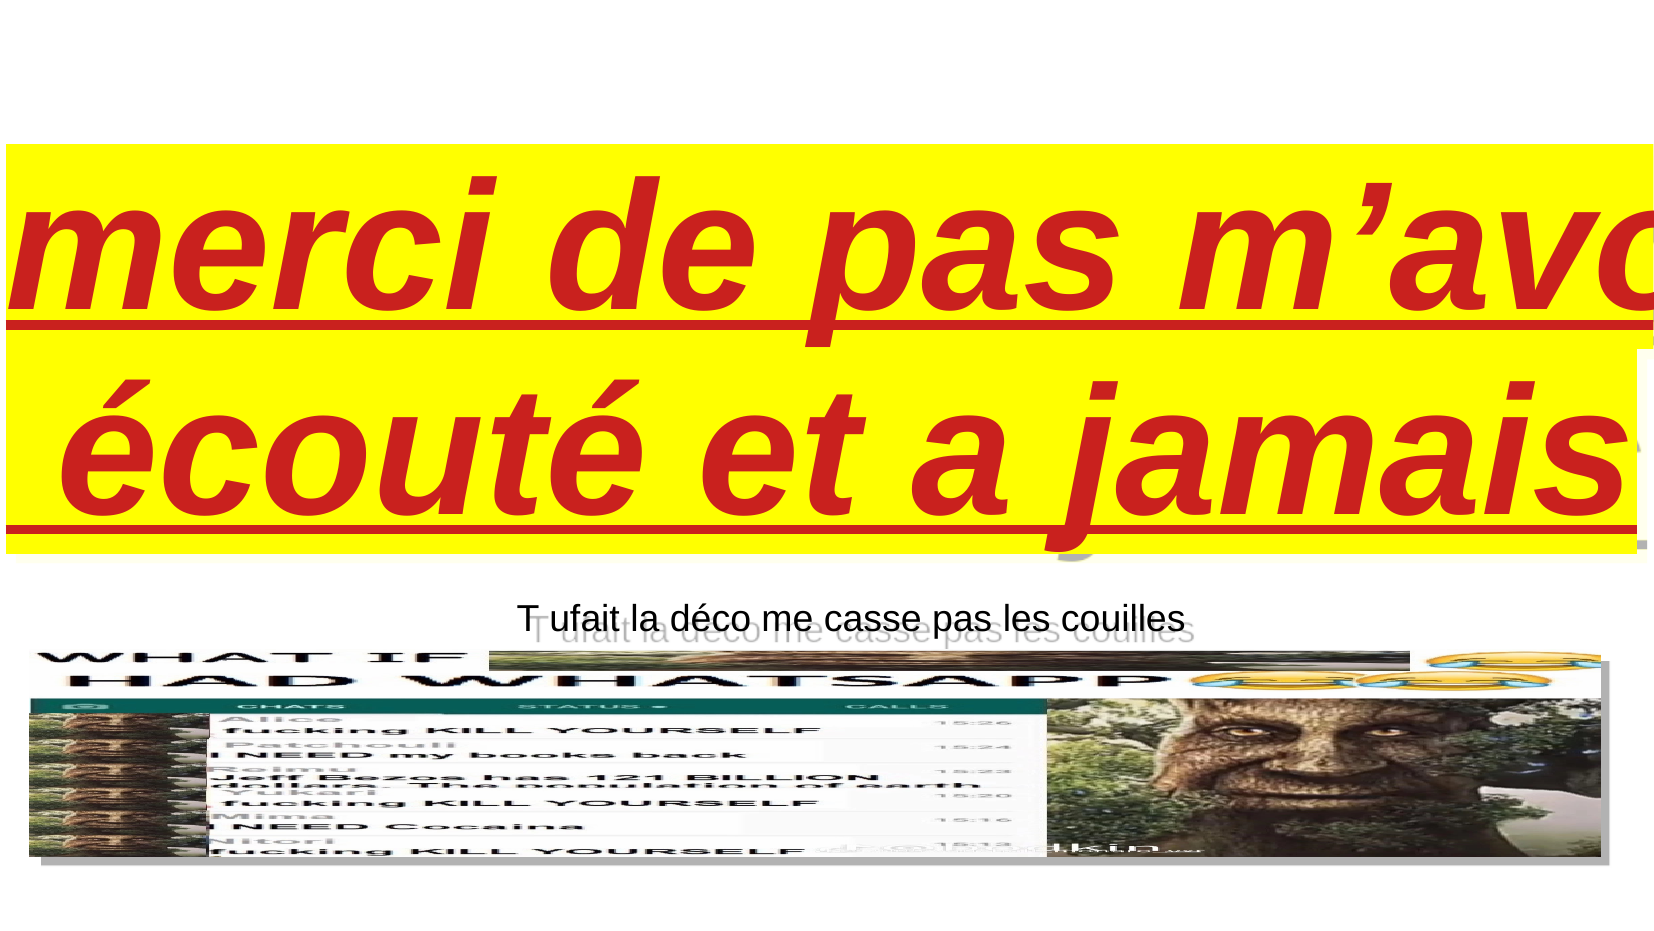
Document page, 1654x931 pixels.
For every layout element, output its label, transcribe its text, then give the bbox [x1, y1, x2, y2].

text_box merci de pas m’avoir écouté et a jamais [0, 136, 1654, 562]
picture [29, 649, 1601, 857]
text_box T ufait la déco me casse pas les couilles [501, 590, 1201, 648]
